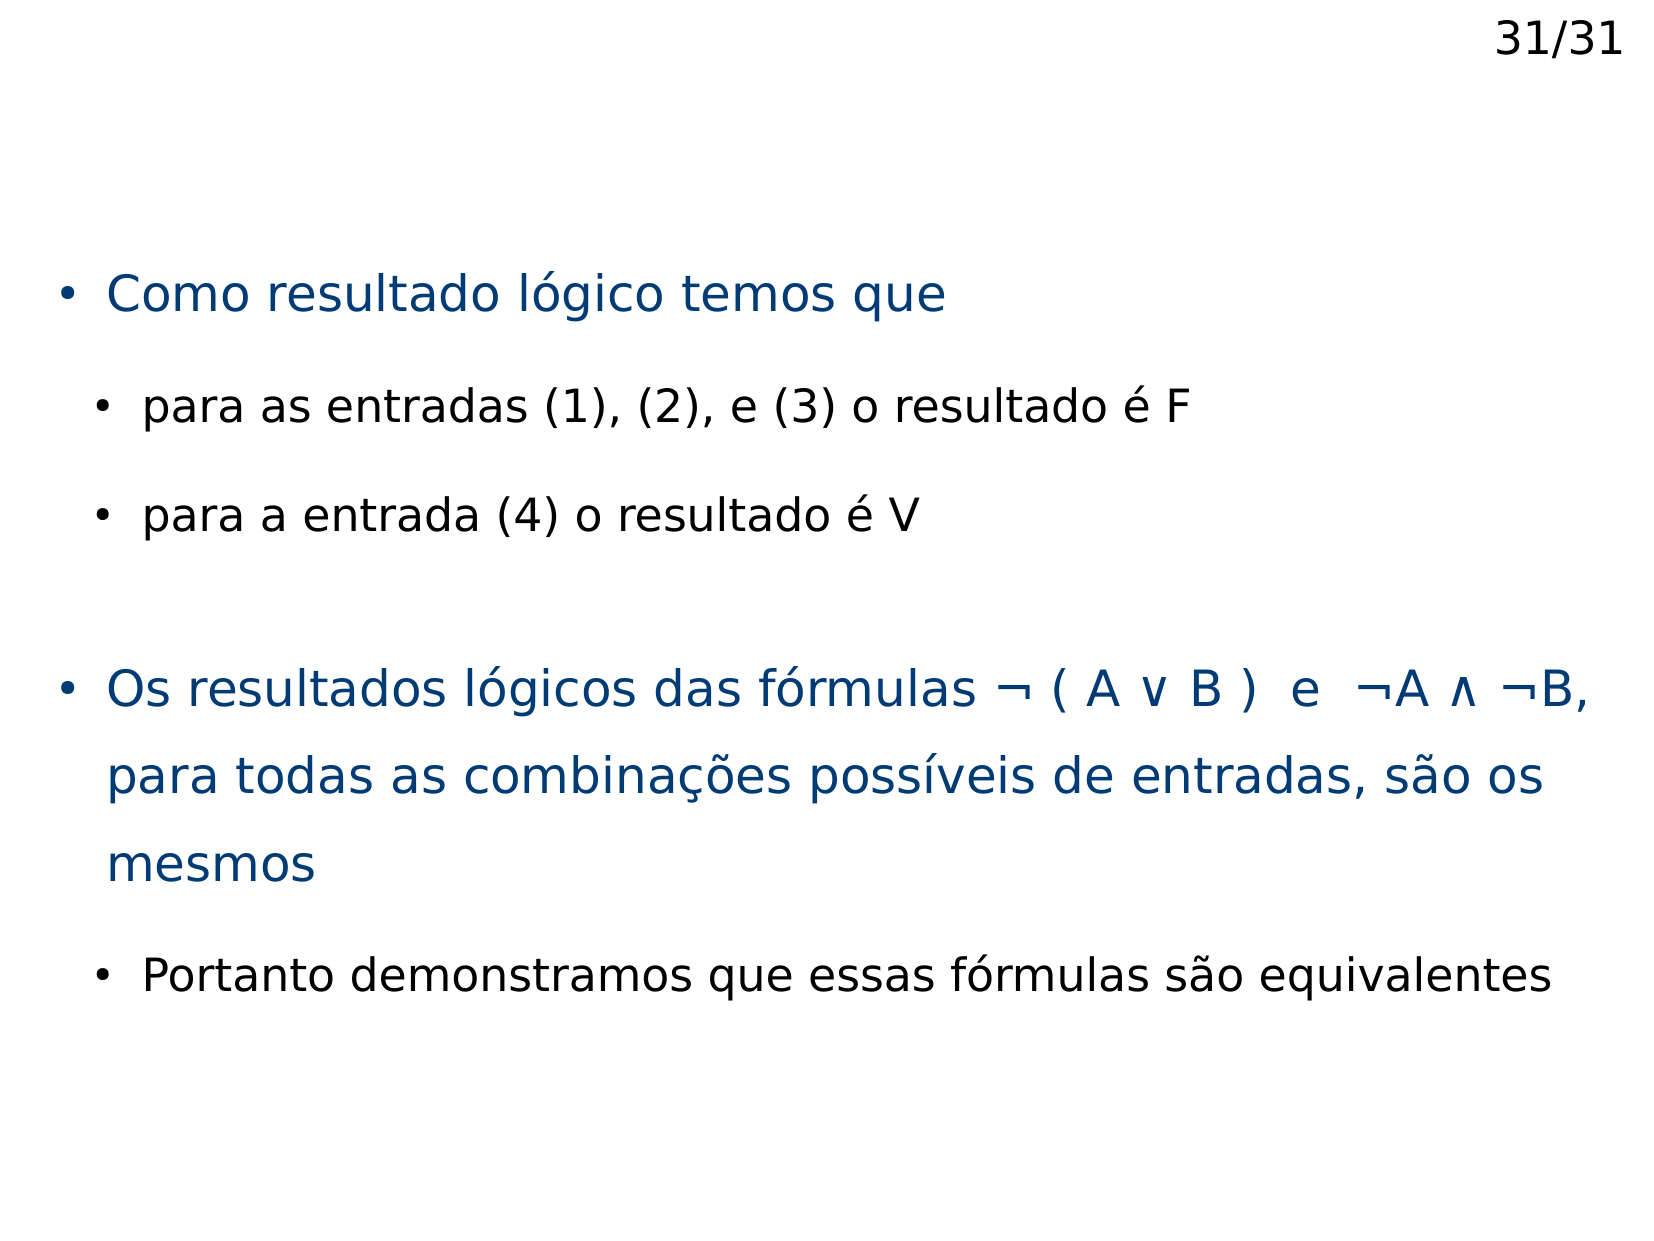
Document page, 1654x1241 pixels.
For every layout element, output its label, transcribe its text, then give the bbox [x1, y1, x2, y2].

list Como resultado lógico temos que para as entradas (1), (2), e (3) o resultado é F para a entrada (4) o resultado é V Os resultados lógicos das fórmulas ¬ ( A ∨ B ) e ¬A ∧ ¬B, para todas as combinações possíveis de entradas, são os mesmos Portanto demonstramos que essas fórmulas são equivalentes [59, 206, 1625, 1211]
